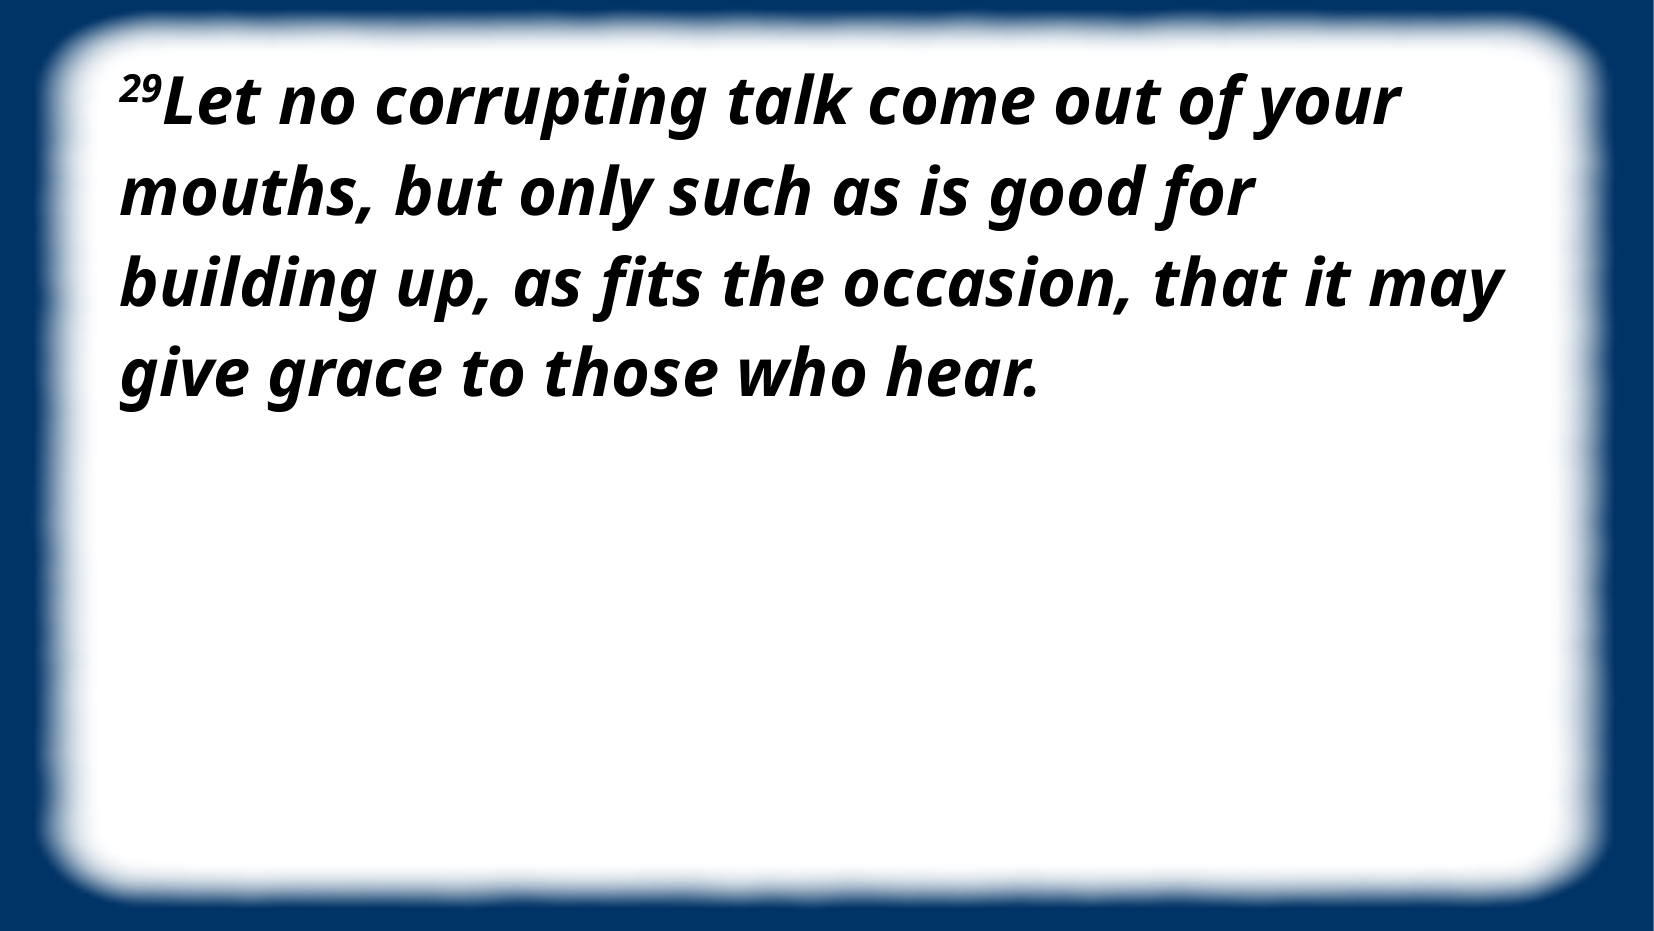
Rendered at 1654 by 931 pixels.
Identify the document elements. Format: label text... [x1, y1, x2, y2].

picture [0, 0, 1654, 931]
text_box 29Let no corrupting talk come out of your mouths, but only such as is good for building up, as fits the occasion, that it may give grace to those who hear. [105, 45, 1546, 416]
